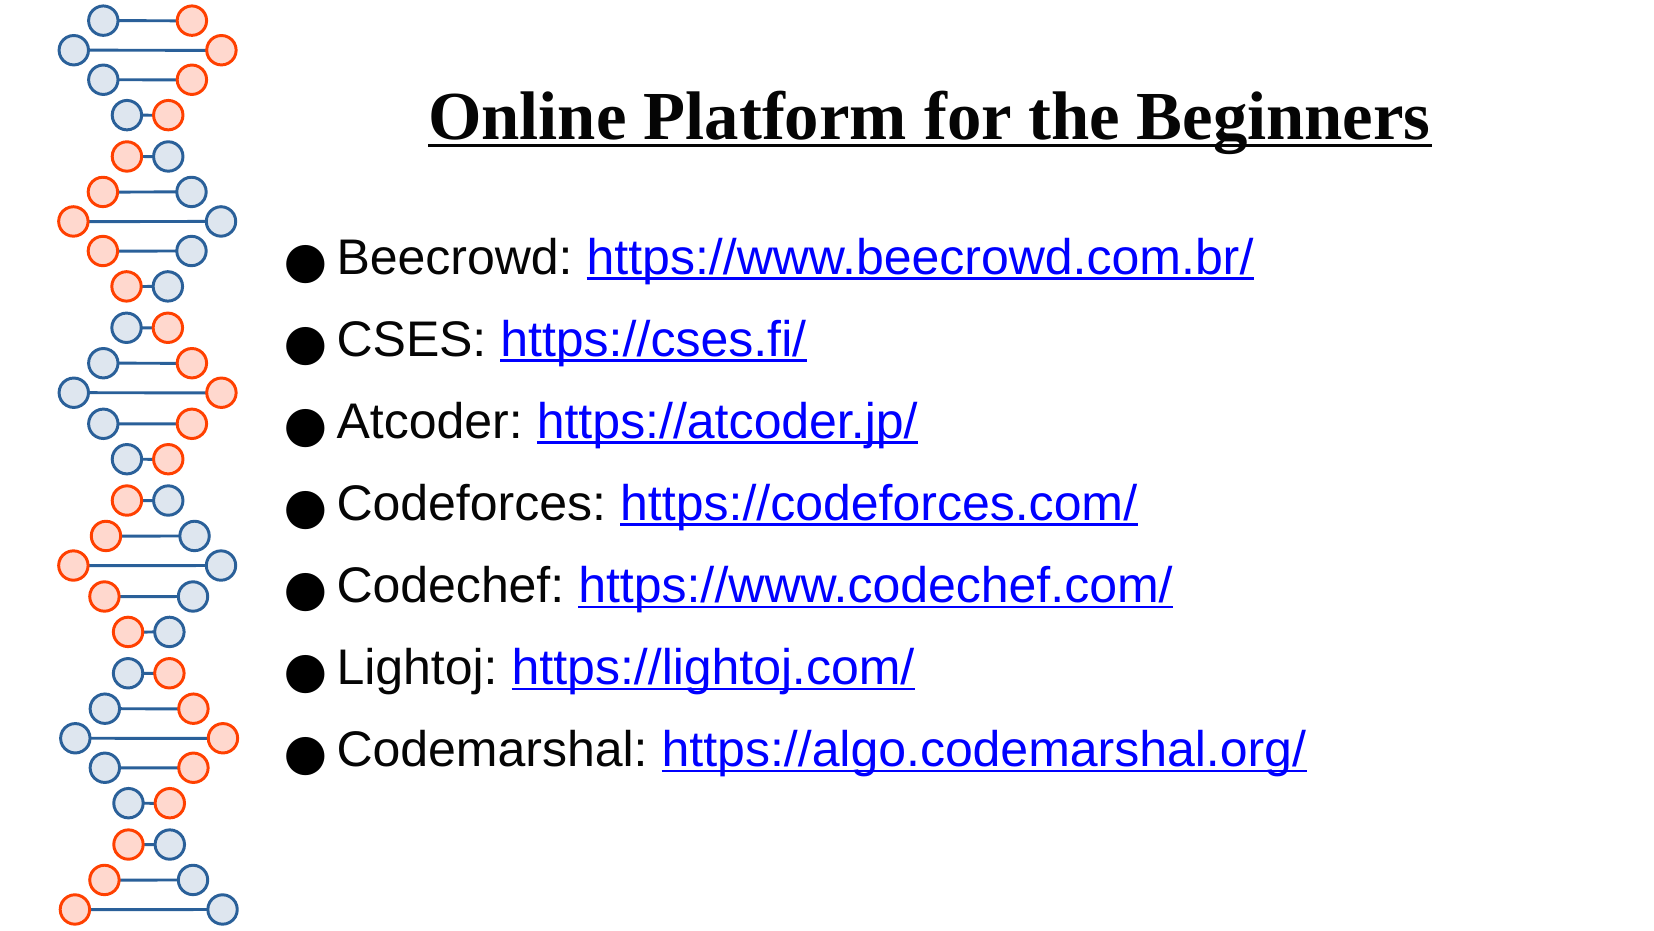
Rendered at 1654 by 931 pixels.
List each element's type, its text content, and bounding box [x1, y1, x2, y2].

text_box Online Platform for the Beginners [265, 35, 1595, 189]
text_box Beecrowd: https://www.beecrowd.com.br/ CSES: https://cses.fi/ Atcoder: https://atcoder.jp/ Codeforces: https://codeforces.com/ Codechef: https://www.codechef.com/ Lightoj: https://lightoj.com/ Codemarshal: https://algo.codemarshal.org/ [265, 224, 1595, 764]
